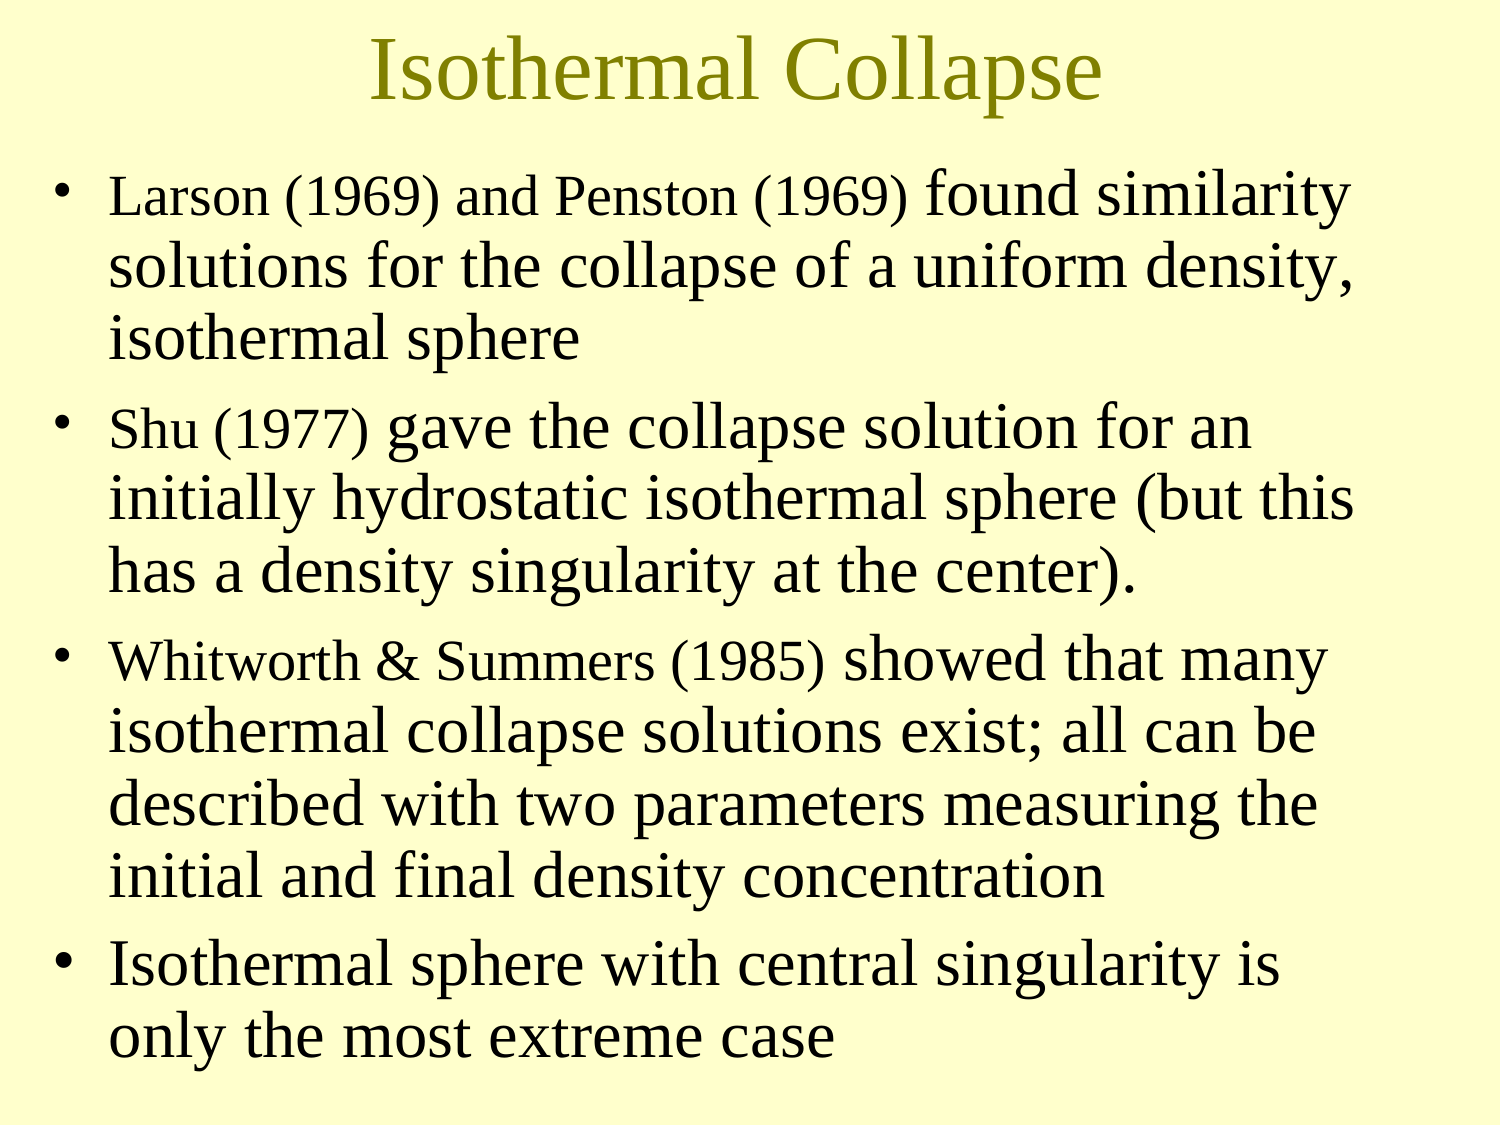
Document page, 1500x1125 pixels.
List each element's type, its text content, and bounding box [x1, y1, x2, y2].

title Isothermal Collapse [99, 0, 1375, 125]
list Larson (1969) and Penston (1969) found similarity solutions for the collapse of a uniform density, isothermal sphere Shu (1977) gave the collapse solution for an initially hydrostatic isothermal sphere (but this has a density singularity at the center). Whitworth & Summers (1985) showed that many isothermal collapse solutions exist; all can be described with two parameters measuring the initial and final density concentration Isothermal sphere with central singularity is only the most extreme case [37, 149, 1425, 1088]
